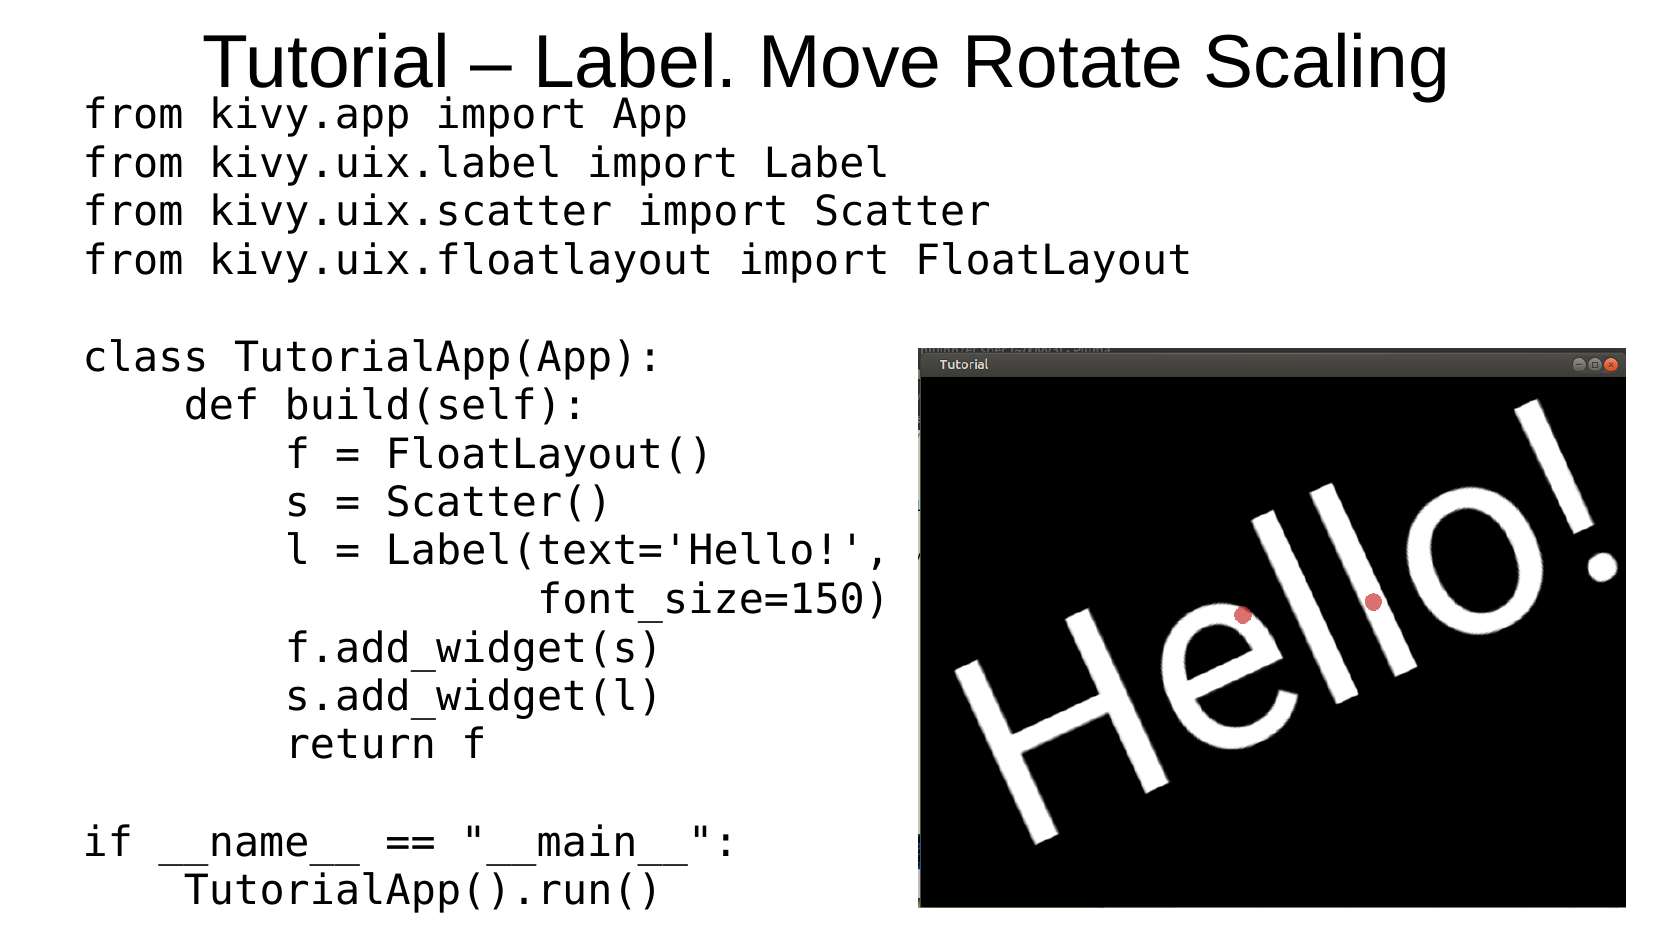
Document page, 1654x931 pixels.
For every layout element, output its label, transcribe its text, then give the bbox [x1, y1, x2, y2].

picture [918, 348, 1626, 908]
subtitle from kivy.app import App from kivy.uix.label import Label from kivy.uix.scatter import Scatter from kivy.uix.floatlayout import FloatLayout class TutorialApp(App): def build(self): f = FloatLayout() s = Scatter() l = Label(text='Hello!', font_size=150) f.add_widget(s) s.add_widget(l) return f if __name__ == "__main__": TutorialApp().run() [82, 89, 1571, 915]
title Tutorial – Label. Move Rotate Scaling [82, 0, 1571, 89]
